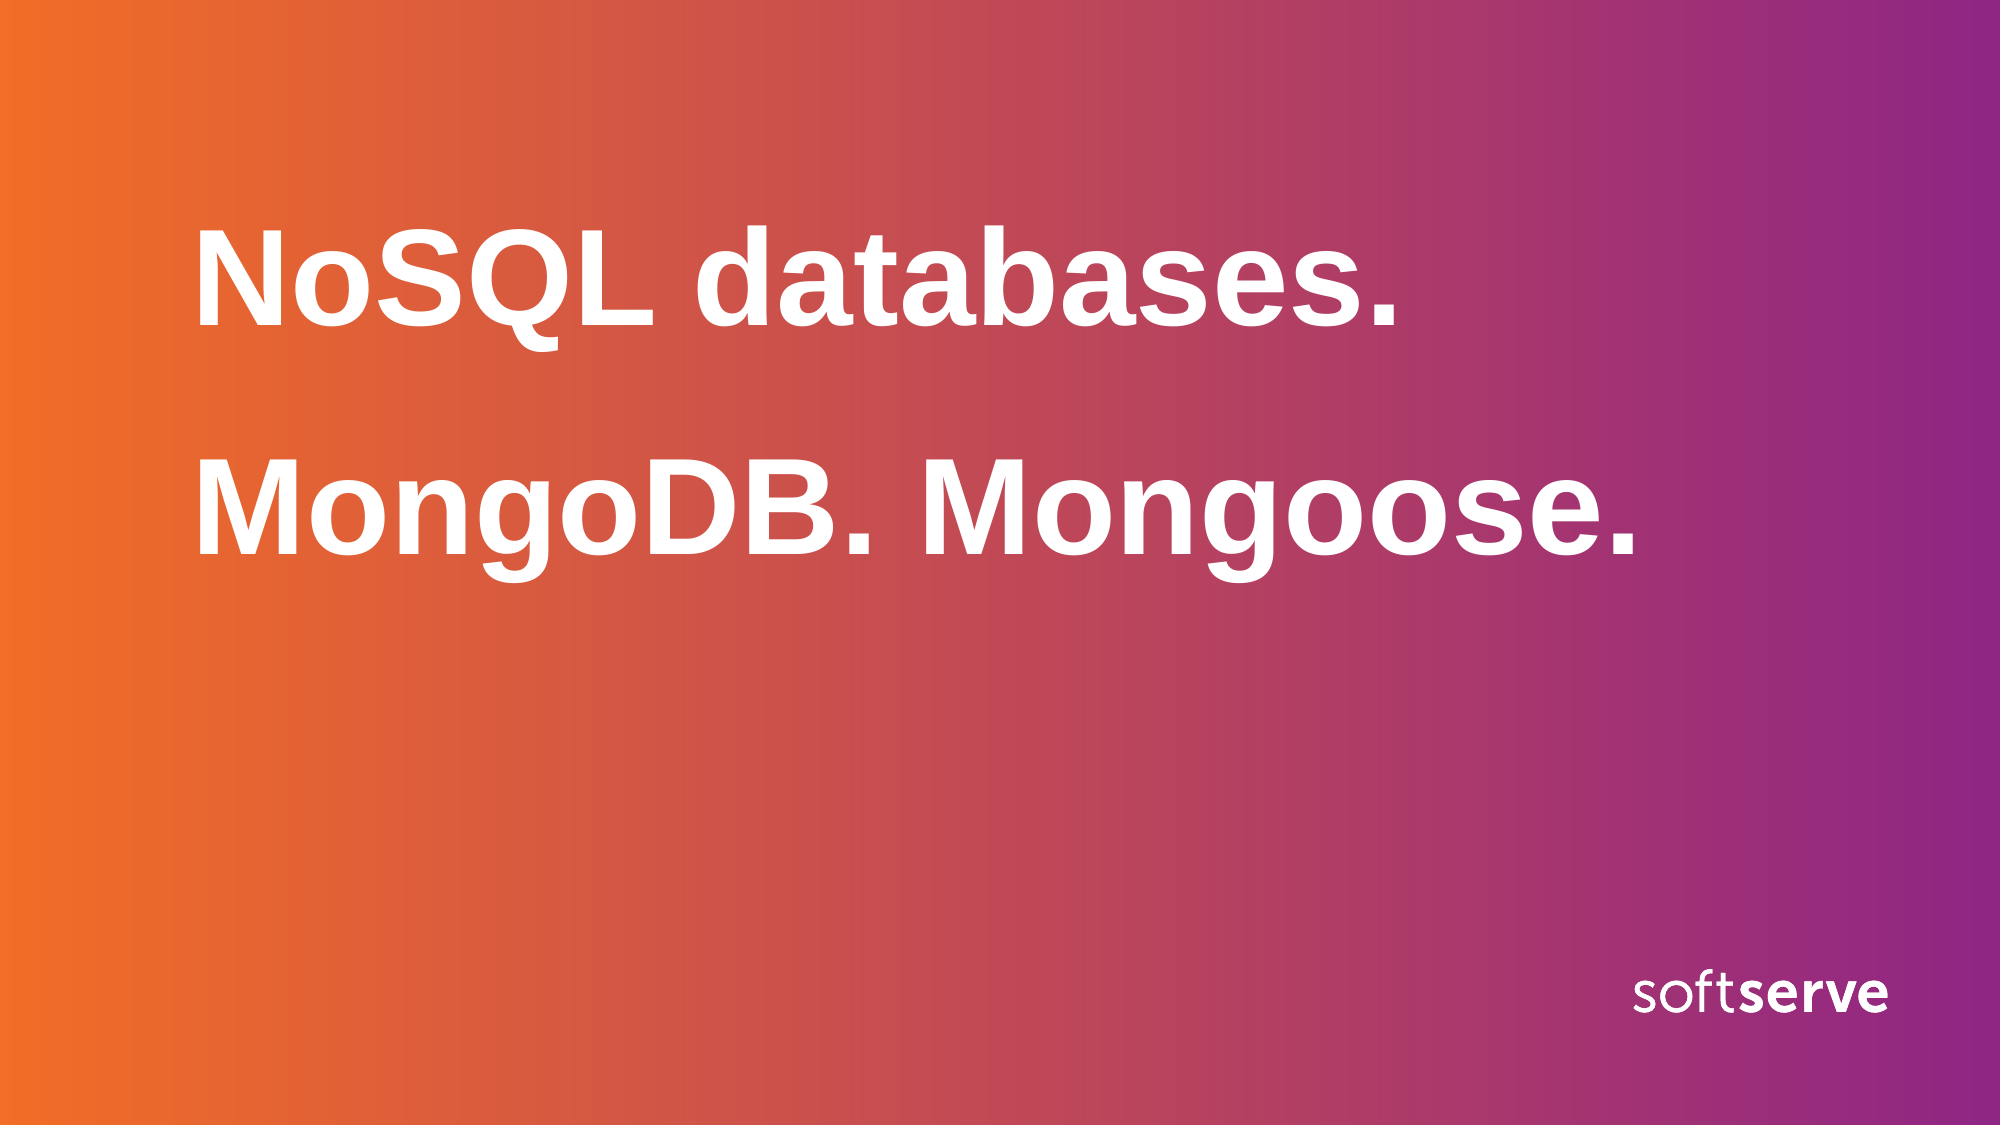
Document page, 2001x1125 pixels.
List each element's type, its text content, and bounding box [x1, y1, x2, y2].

text_box NoSQL databases. MongoDB. Mongoose. [177, 118, 1802, 592]
